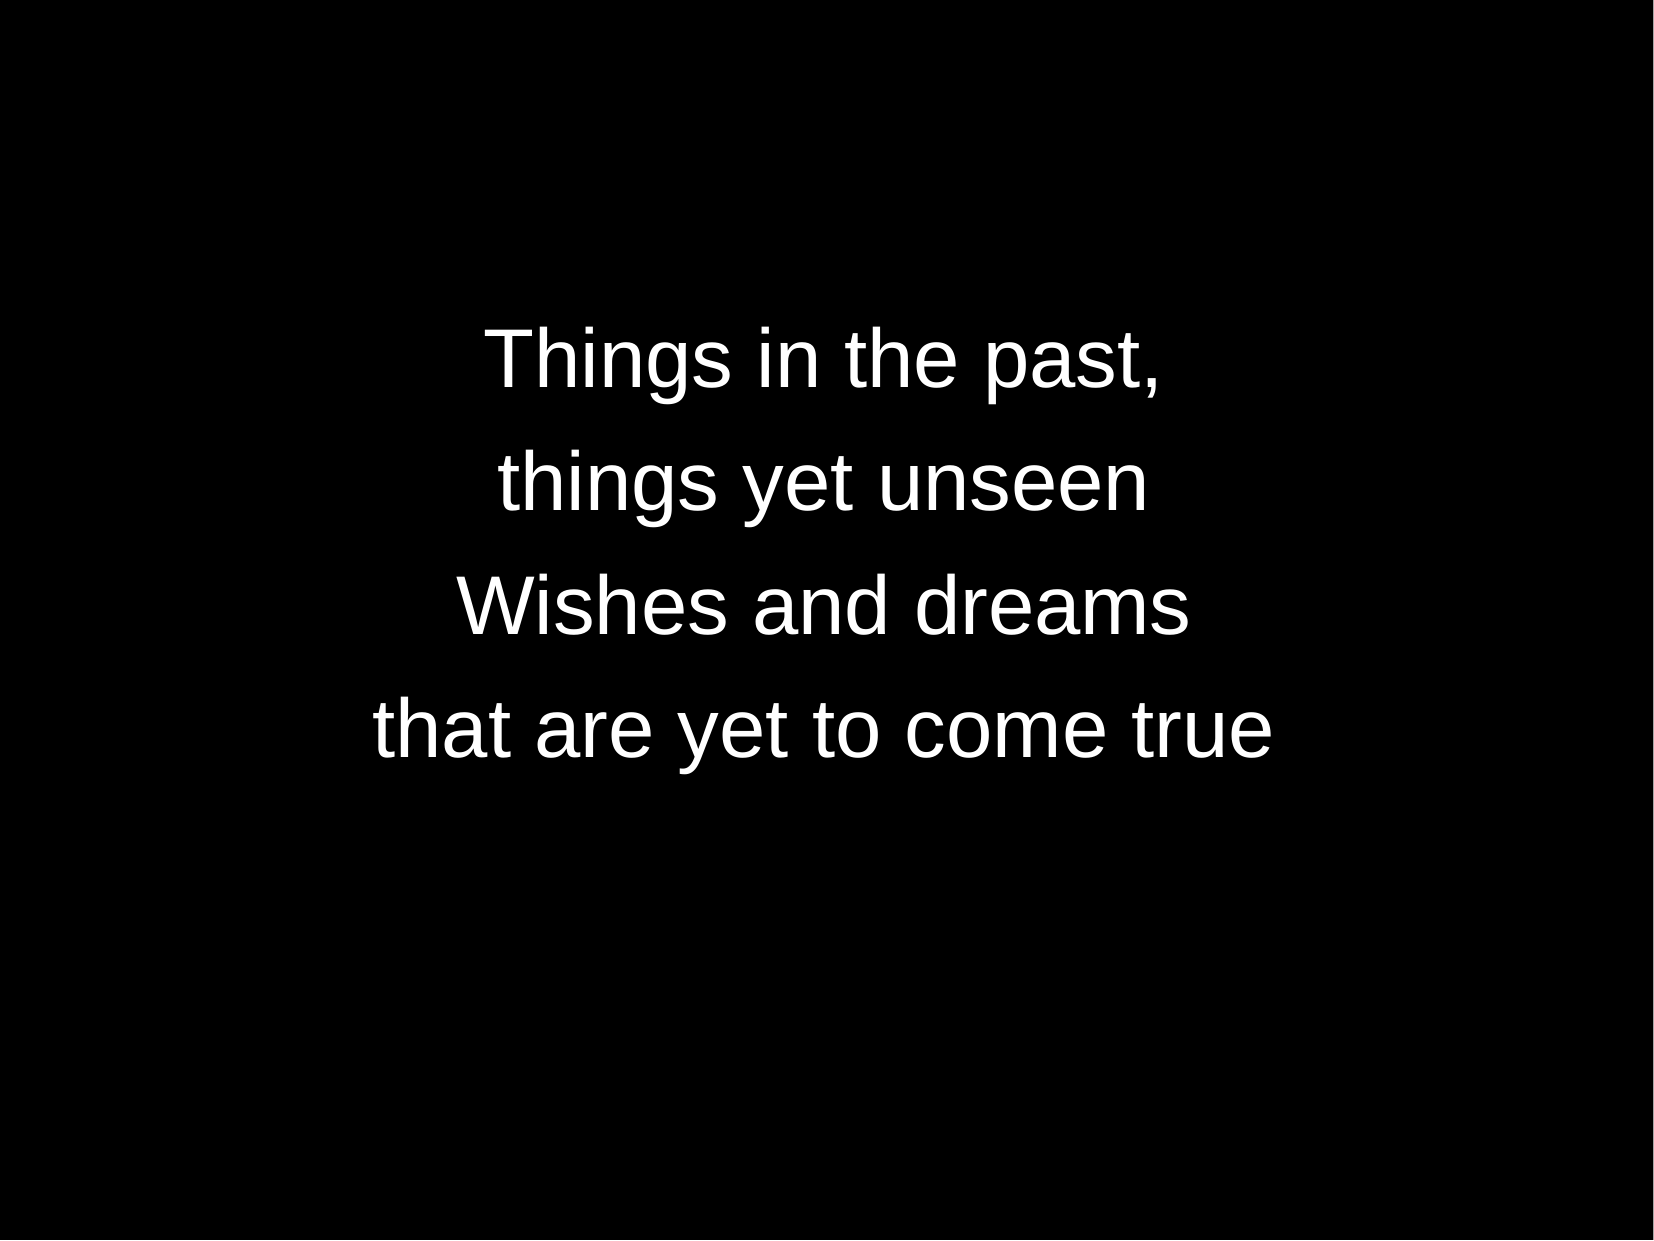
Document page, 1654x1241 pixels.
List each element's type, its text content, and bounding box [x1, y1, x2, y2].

list Things in the past, things yet unseen Wishes and dreams that are yet to come true [0, 307, 1654, 1027]
